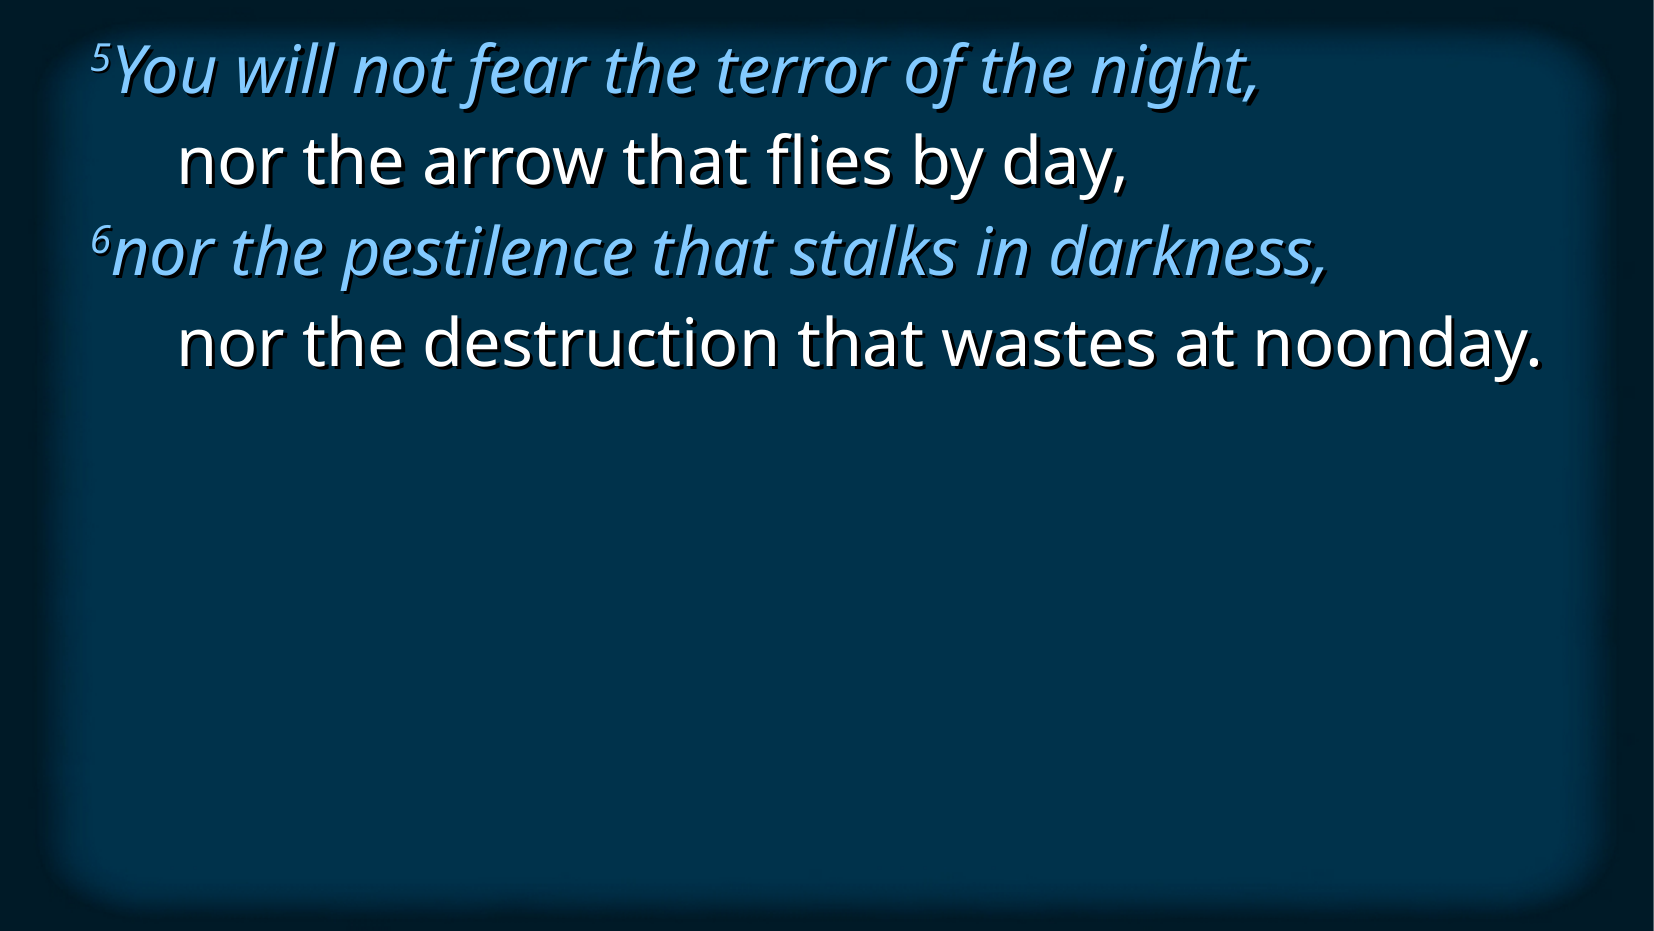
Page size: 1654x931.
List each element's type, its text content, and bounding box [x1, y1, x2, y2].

picture [0, 0, 1654, 931]
text_box 5You will not fear the terror of the night, nor the arrow that flies by day, 6nor the pestilence that stalks in darkness, nor the destruction that wastes at noonday. [75, 15, 1591, 406]
